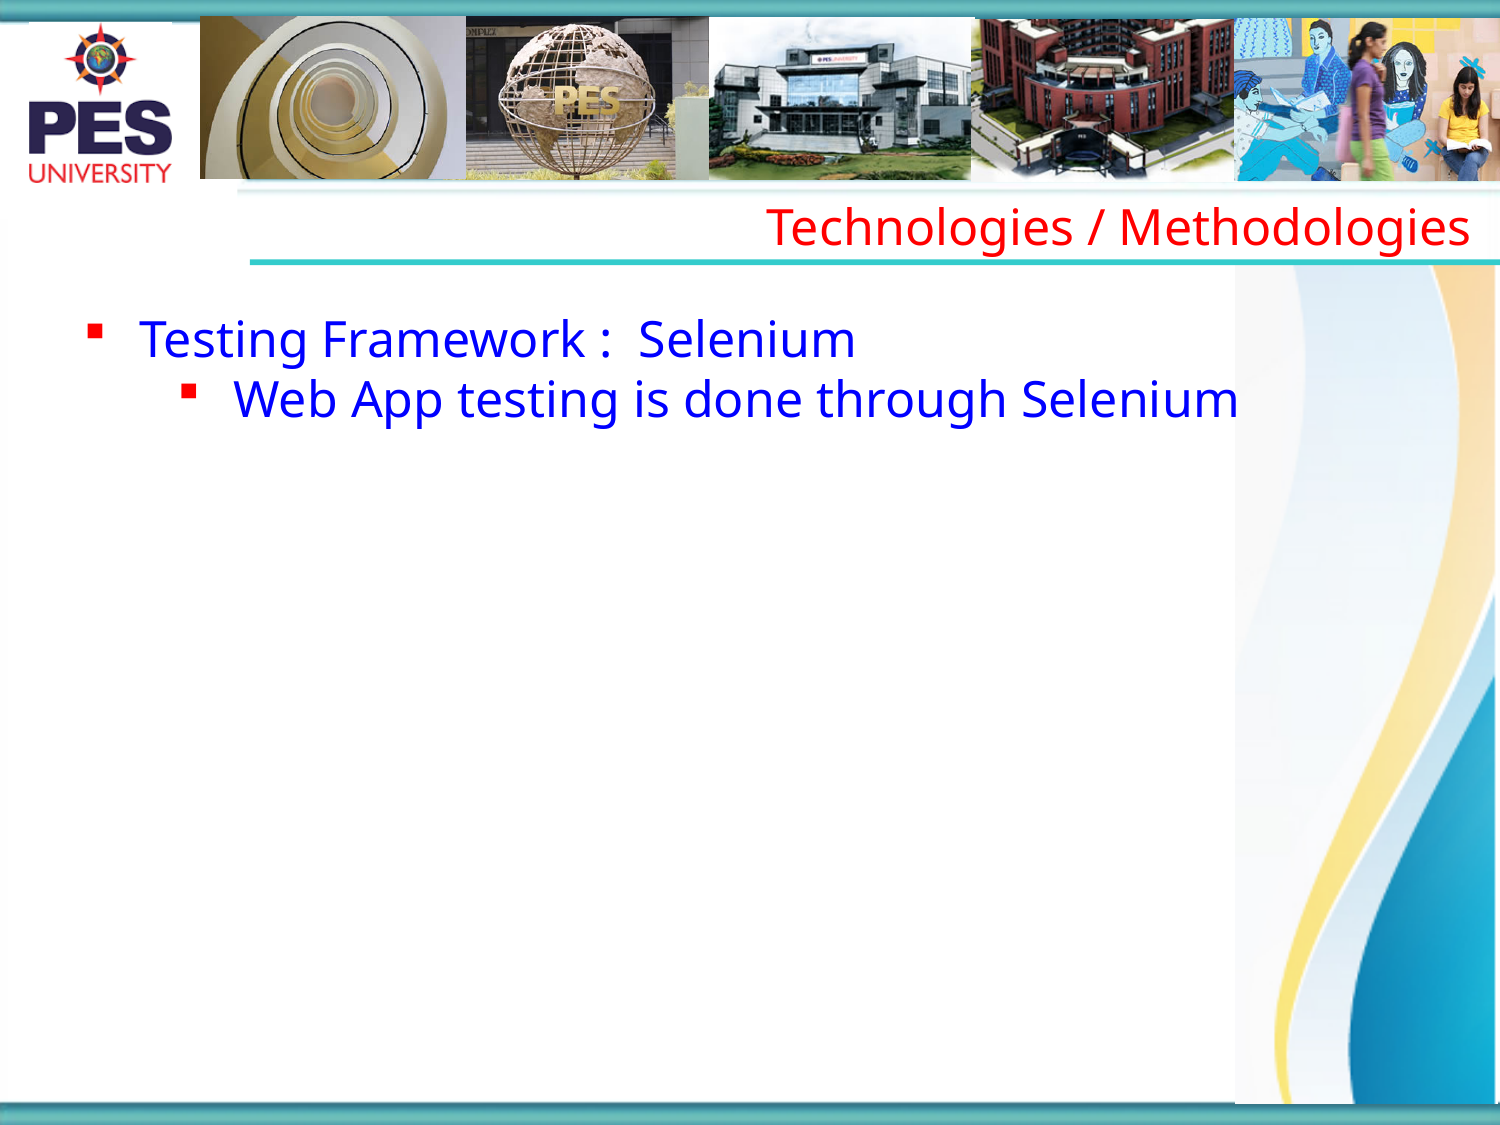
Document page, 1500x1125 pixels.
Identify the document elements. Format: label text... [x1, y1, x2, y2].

text_box Testing Framework : Selenium Web App testing is done through Selenium [12, 299, 1325, 1075]
picture [0, 0, 1500, 187]
picture [0, 220, 1500, 1125]
text_box Technologies / Methodologies [225, 187, 1500, 263]
